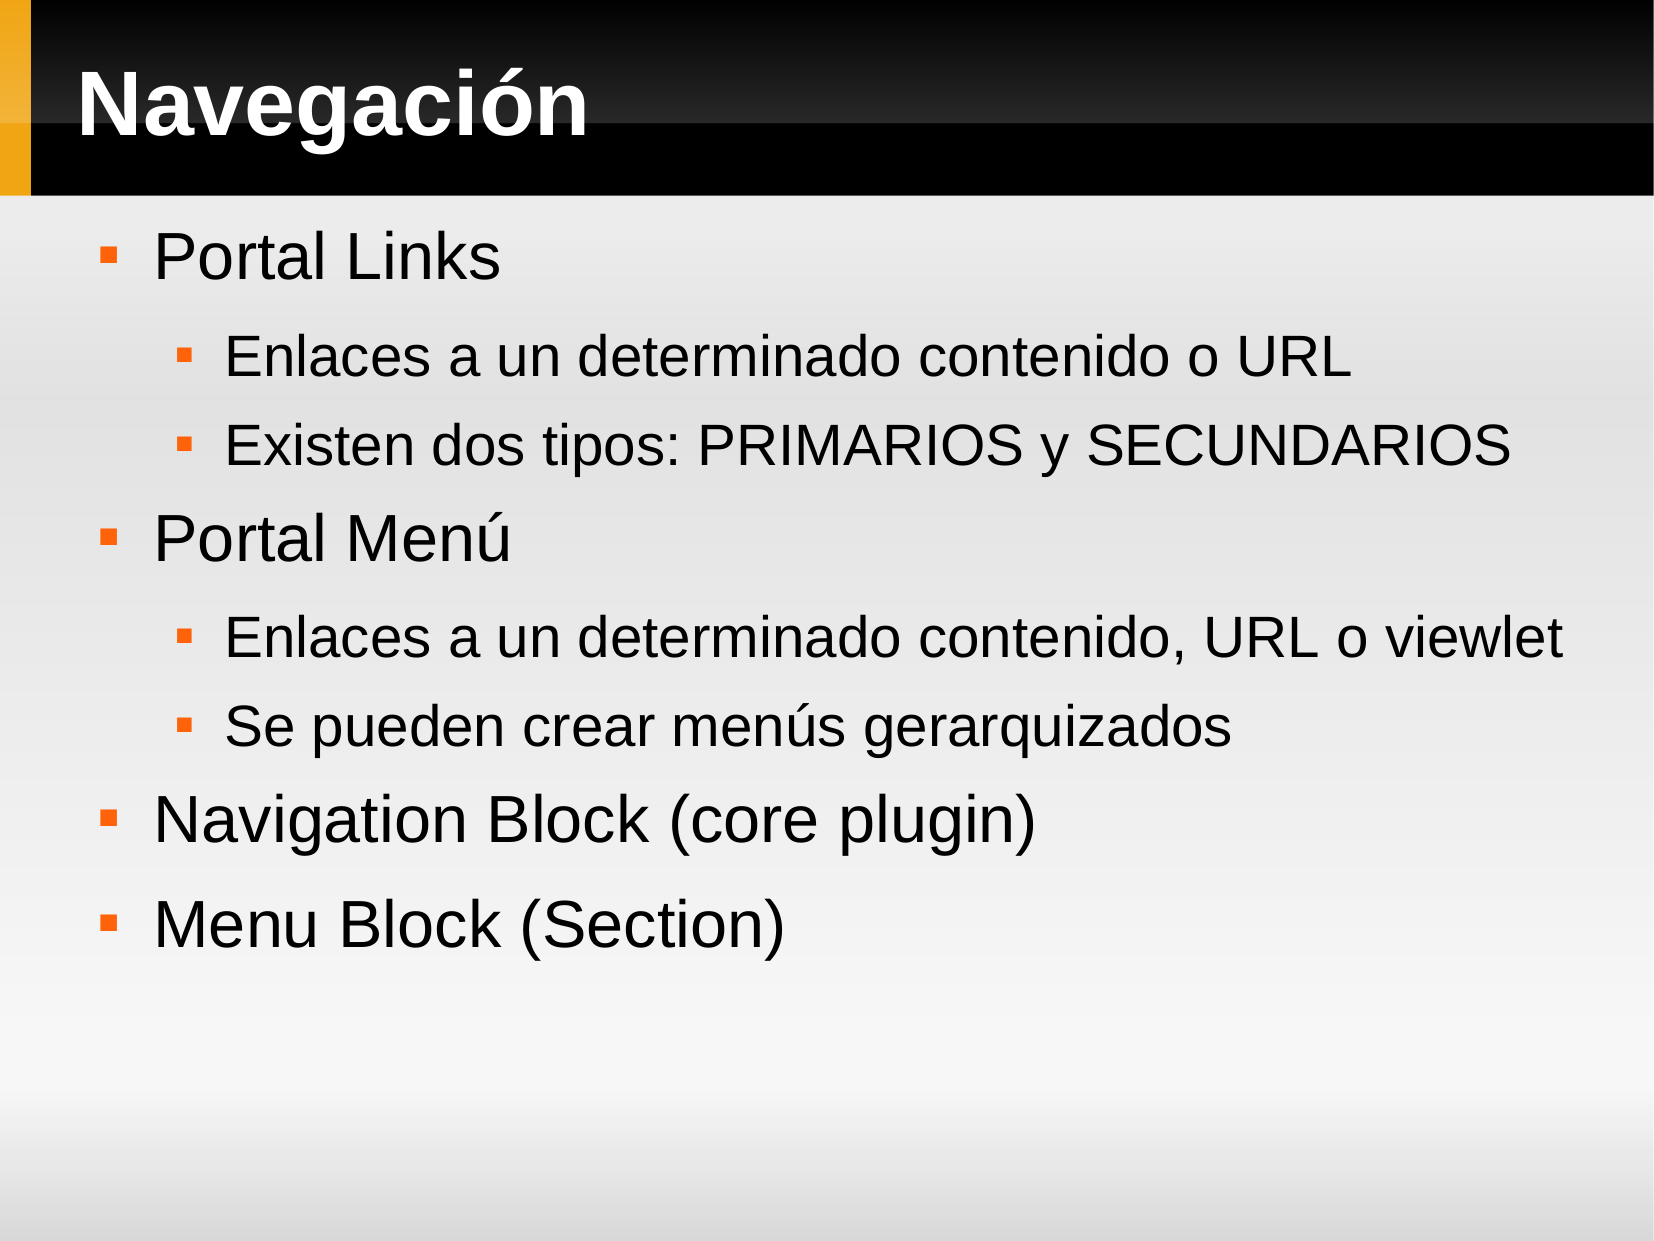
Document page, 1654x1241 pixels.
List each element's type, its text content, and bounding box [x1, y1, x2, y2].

picture [0, 0, 1654, 1241]
title Navegación [76, 0, 1565, 208]
list Portal Links Enlaces a un determinado contenido o URL Existen dos tipos: PRIMARIOS y SECUNDARIOS Portal Menú Enlaces a un determinado contenido, URL o viewlet Se pueden crear menús gerarquizados Navigation Block (core plugin) Menu Block (Section) [82, 219, 1571, 1038]
